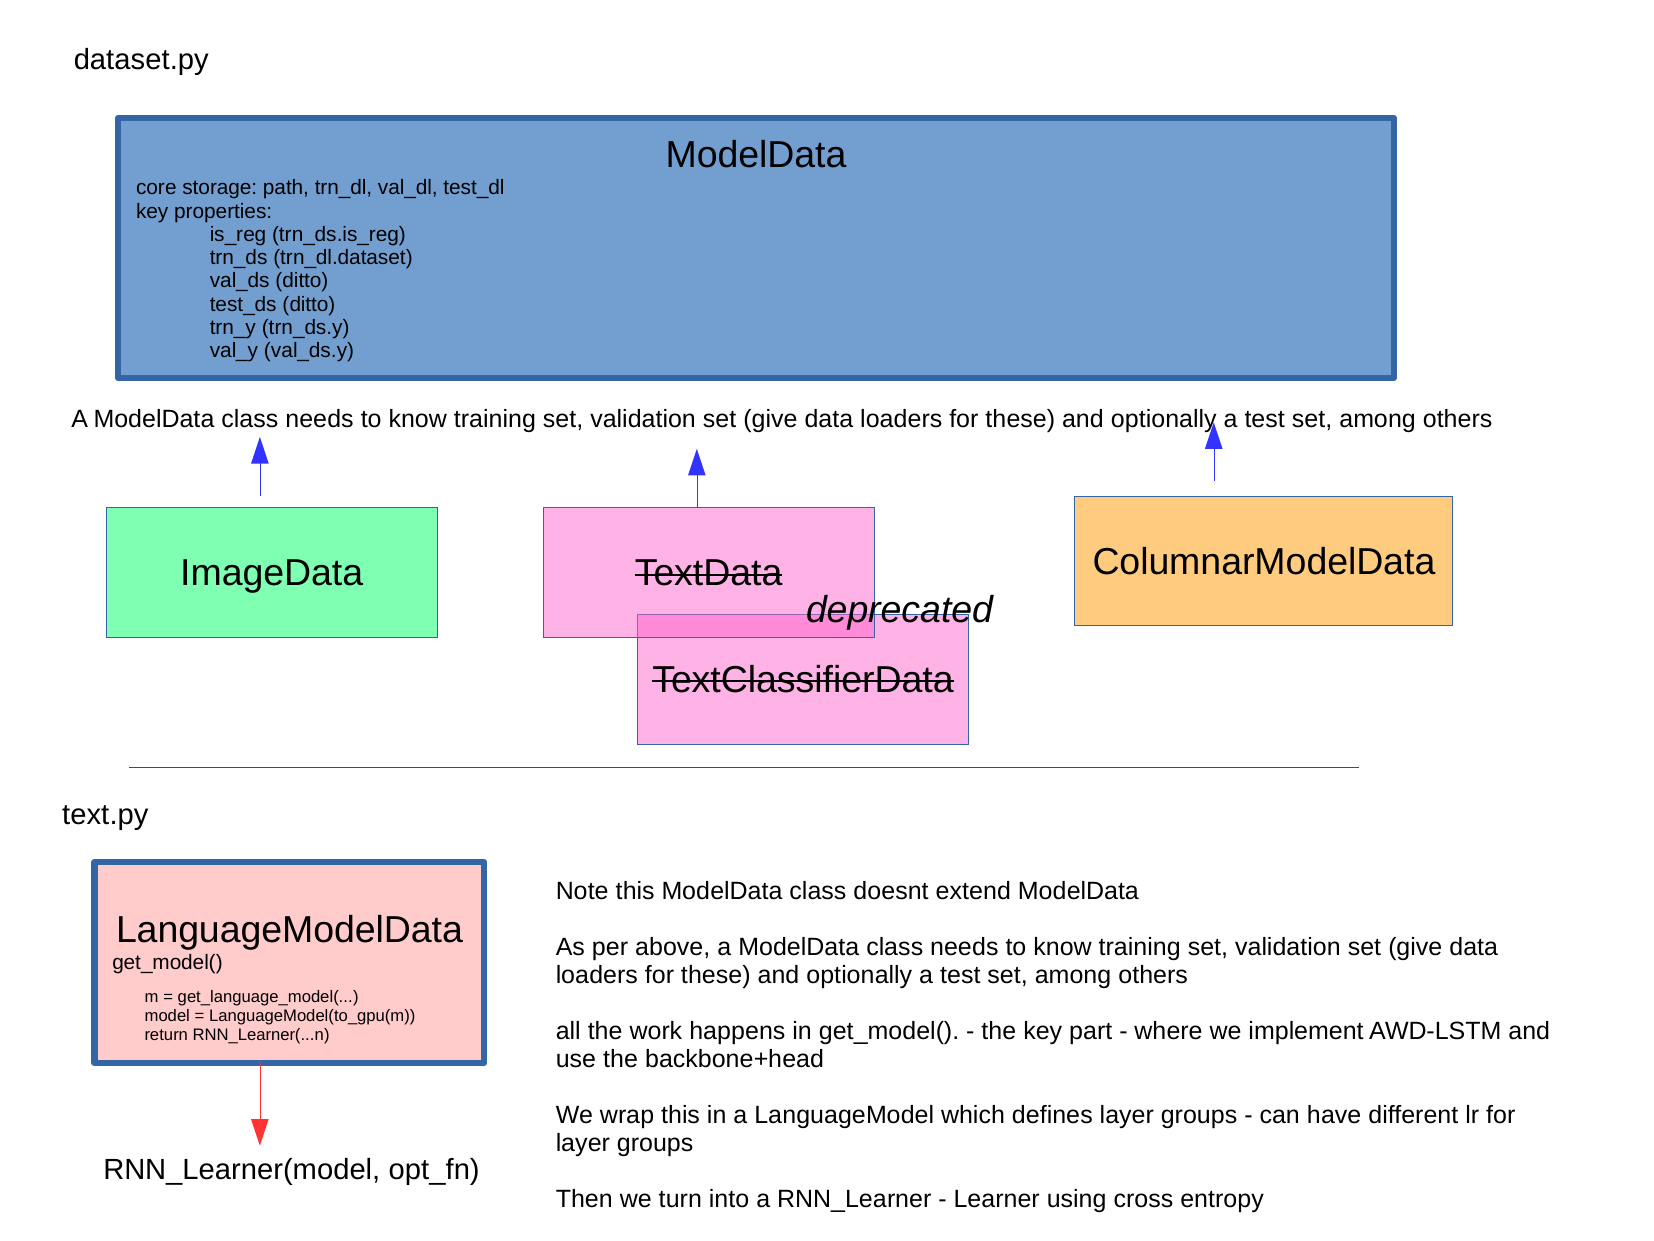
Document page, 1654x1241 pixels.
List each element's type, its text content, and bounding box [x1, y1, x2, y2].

text_box ColumnarModelData [1074, 497, 1453, 626]
text_box [200, 307, 1489, 378]
text_box A ModelData class needs to know training set, validation set (give data loaders for these) and optionally a test set, among others [56, 397, 1630, 497]
text_box ModelData core storage: path, trn_dl, val_dl, test_dl key properties: is_reg (trn_ds.is_reg) trn_ds (trn_dl.dataset) val_ds (ditto) test_ds (ditto) trn_y (trn_ds.y) val_y (val_ds.y) [118, 118, 1394, 378]
text_box TextData [543, 507, 875, 638]
text_box RNN_Learner(model, opt_fn) [88, 1145, 497, 1194]
text_box LanguageModelData get_model() [94, 862, 485, 1063]
text_box Note this ModelData class doesnt extend ModelData As per above, a ModelData class needs to know training set, validation set (give data loaders for these) and optionally a test set, among others all the work happens in get_model(). - the key part - where we implement AWD-LSTM and use the backbone+head We wrap this in a LanguageModel which defines layer groups - can have different lr for layer groups Then we turn into a RNN_Learner - Learner using cross entropy [541, 869, 1571, 1221]
text_box deprecated [791, 580, 1009, 638]
text_box dataset.py [59, 35, 225, 84]
text_box m = get_language_model(...) model = LanguageModel(to_gpu(m)) return RNN_Learner(...n) [129, 980, 431, 1052]
text_box TextClassifierData [637, 638, 969, 745]
text_box ImageData [106, 507, 438, 638]
text_box text.py [47, 790, 164, 839]
